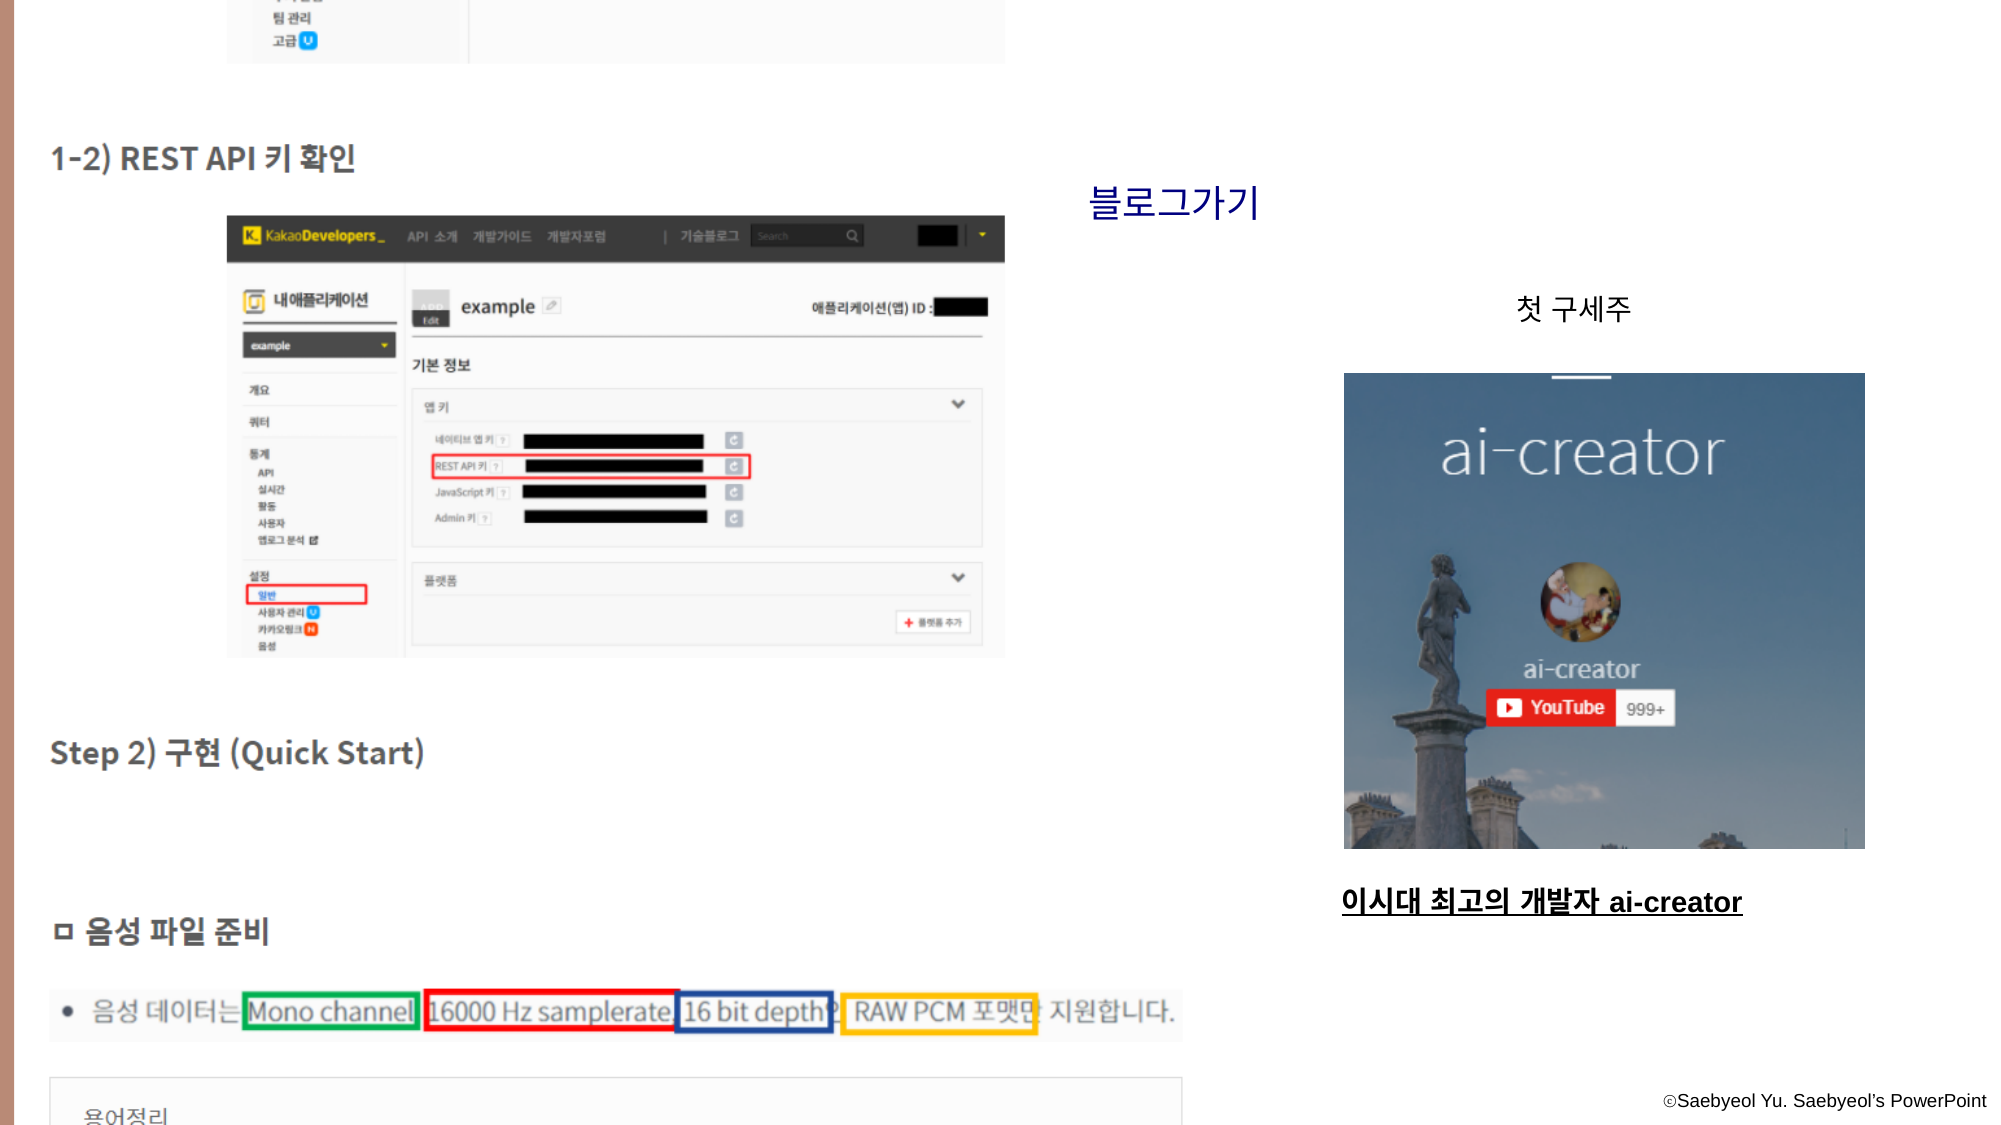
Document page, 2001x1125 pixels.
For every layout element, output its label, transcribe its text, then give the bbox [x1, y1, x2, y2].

picture [17, 0, 1272, 1125]
text_box [0, 0, 15, 1125]
text_box 이시대 최고의 개발자 ai-creator [1326, 876, 1867, 926]
text_box 첫 구세주 [1501, 276, 1758, 373]
text_box 블로그가기 [1073, 166, 1678, 225]
picture [1344, 373, 1865, 849]
